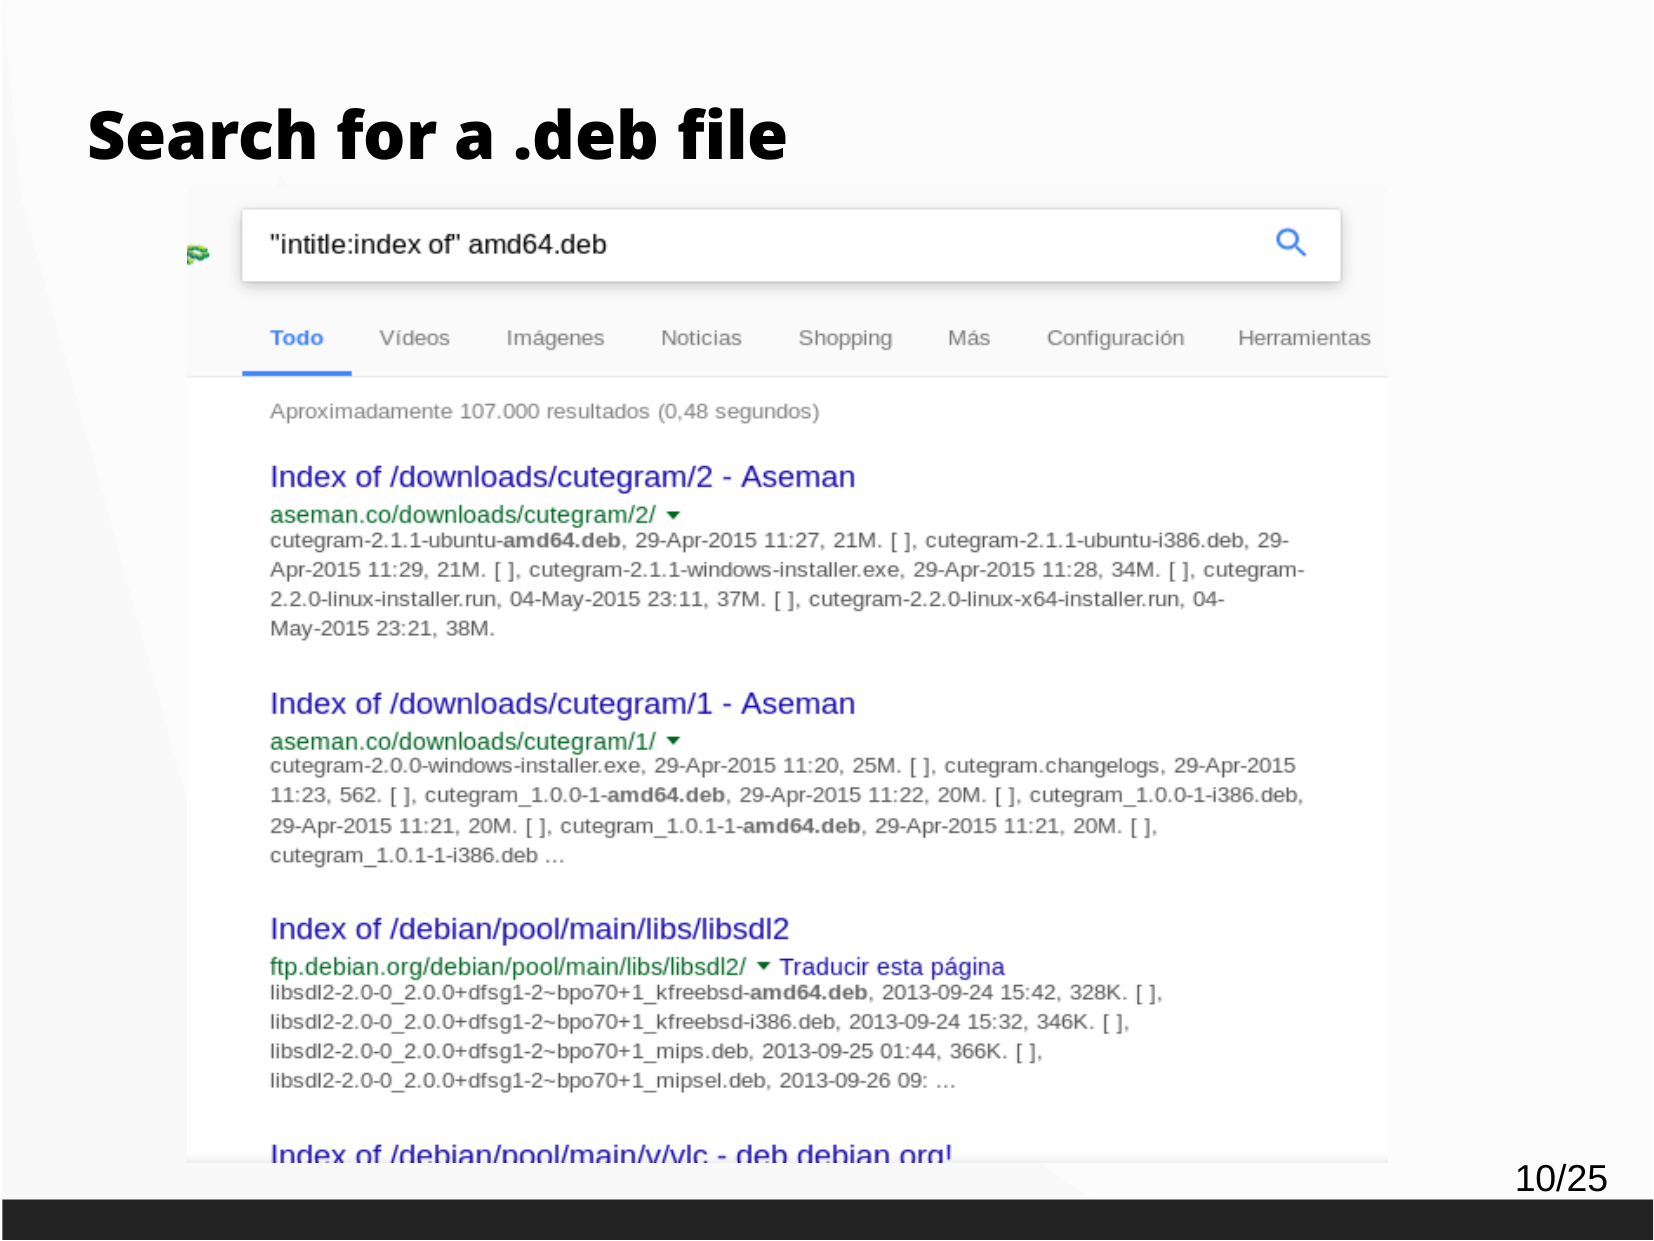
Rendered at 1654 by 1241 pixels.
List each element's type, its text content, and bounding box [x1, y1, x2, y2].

text_box 10/25 [1500, 1149, 1651, 1201]
title Search for a .deb file [87, 37, 1576, 230]
picture [2, 0, 1654, 1241]
